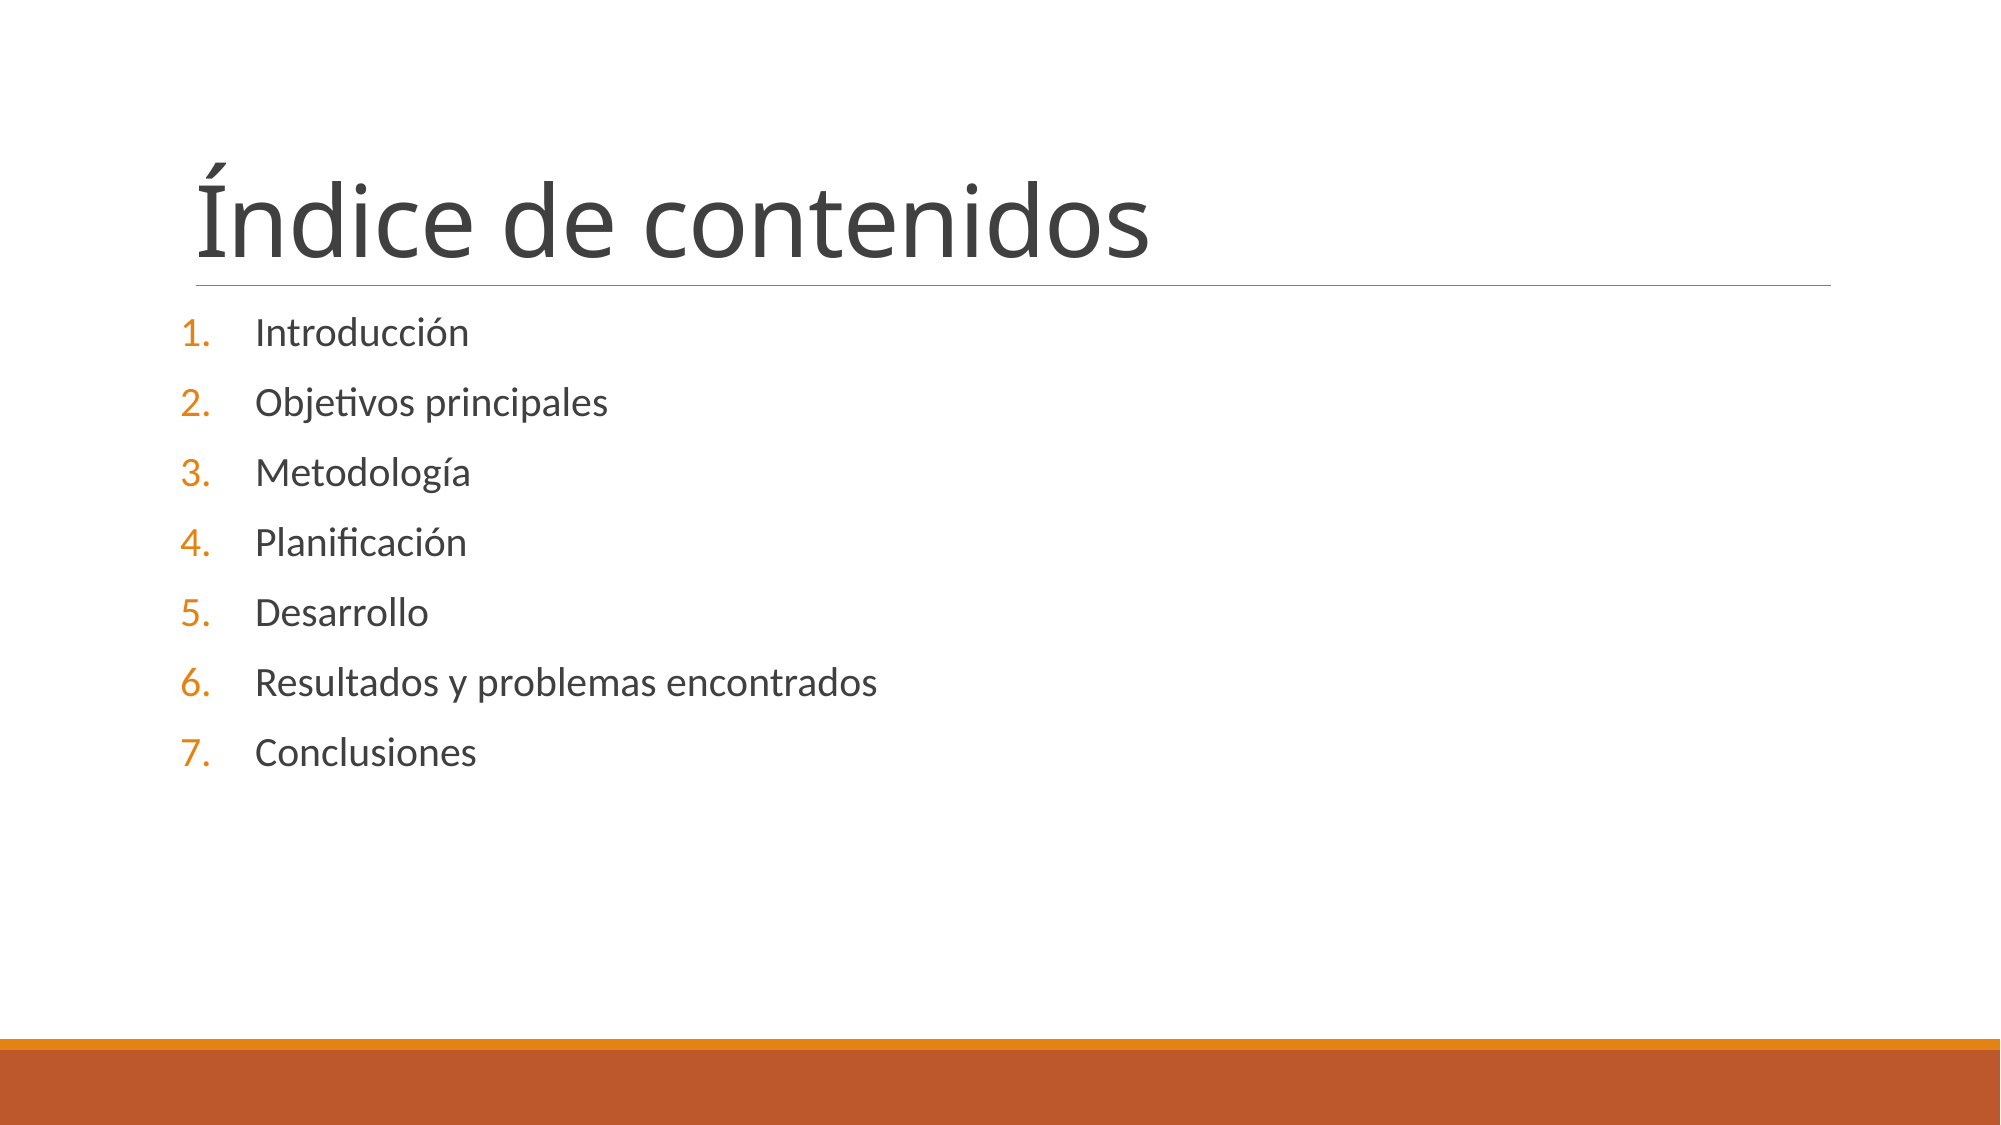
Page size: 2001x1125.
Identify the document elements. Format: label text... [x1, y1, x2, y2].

title Índice de contenidos [180, 47, 1831, 286]
list Introducción Objetivos principales Metodología Planificación Desarrollo Resultados y problemas encontrados Conclusiones [180, 302, 1831, 963]
